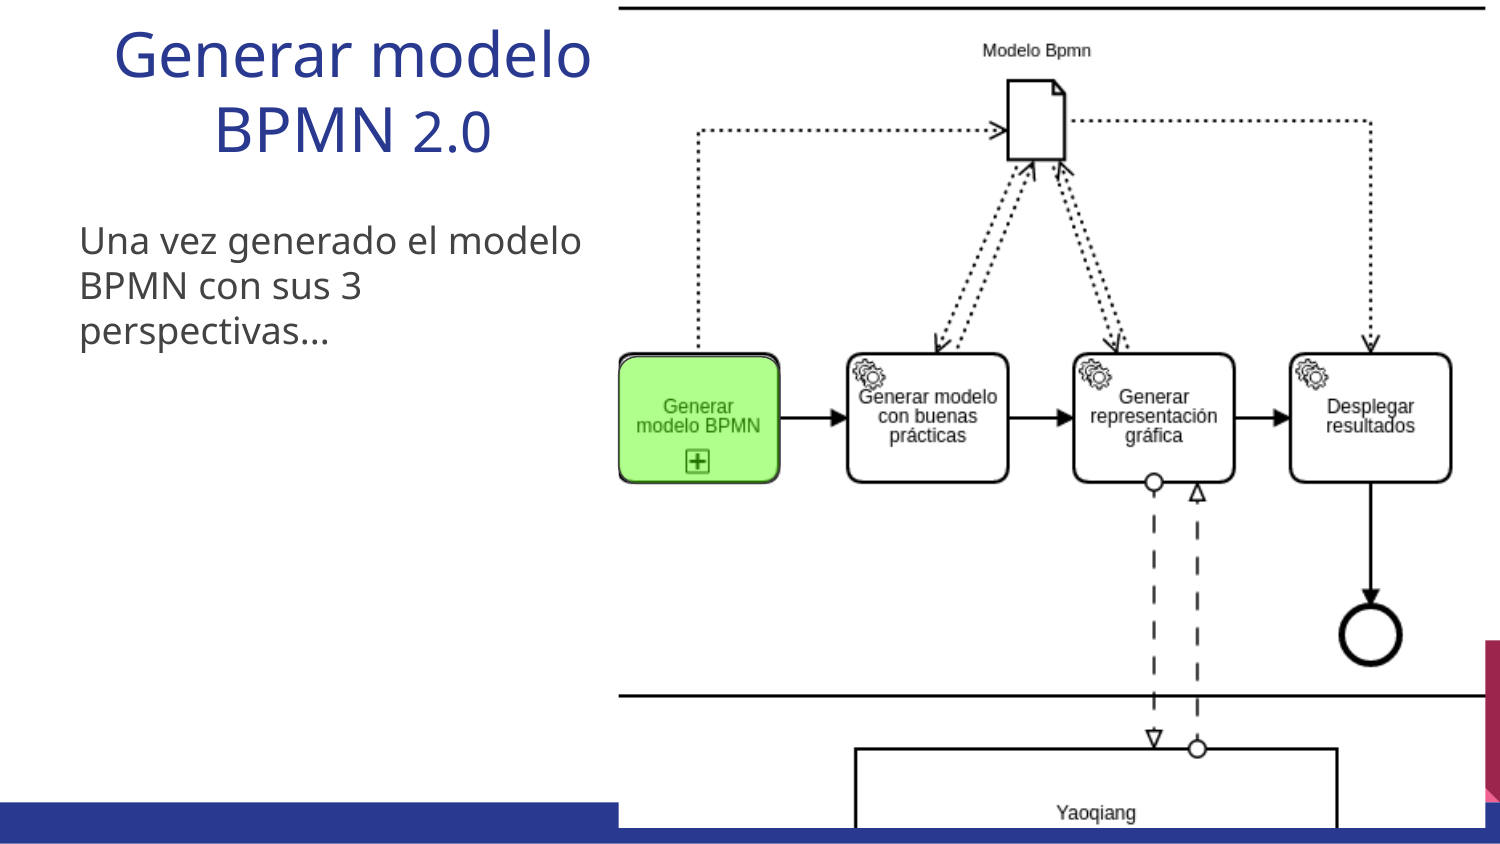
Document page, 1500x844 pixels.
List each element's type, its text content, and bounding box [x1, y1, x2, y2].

picture [618, 0, 1486, 828]
title Generar modelo BPMN 2.0 [0, 0, 707, 100]
list Una vez generado el modelo BPMN con sus 3 perspectivas... [63, 201, 619, 750]
text_box [619, 356, 780, 484]
